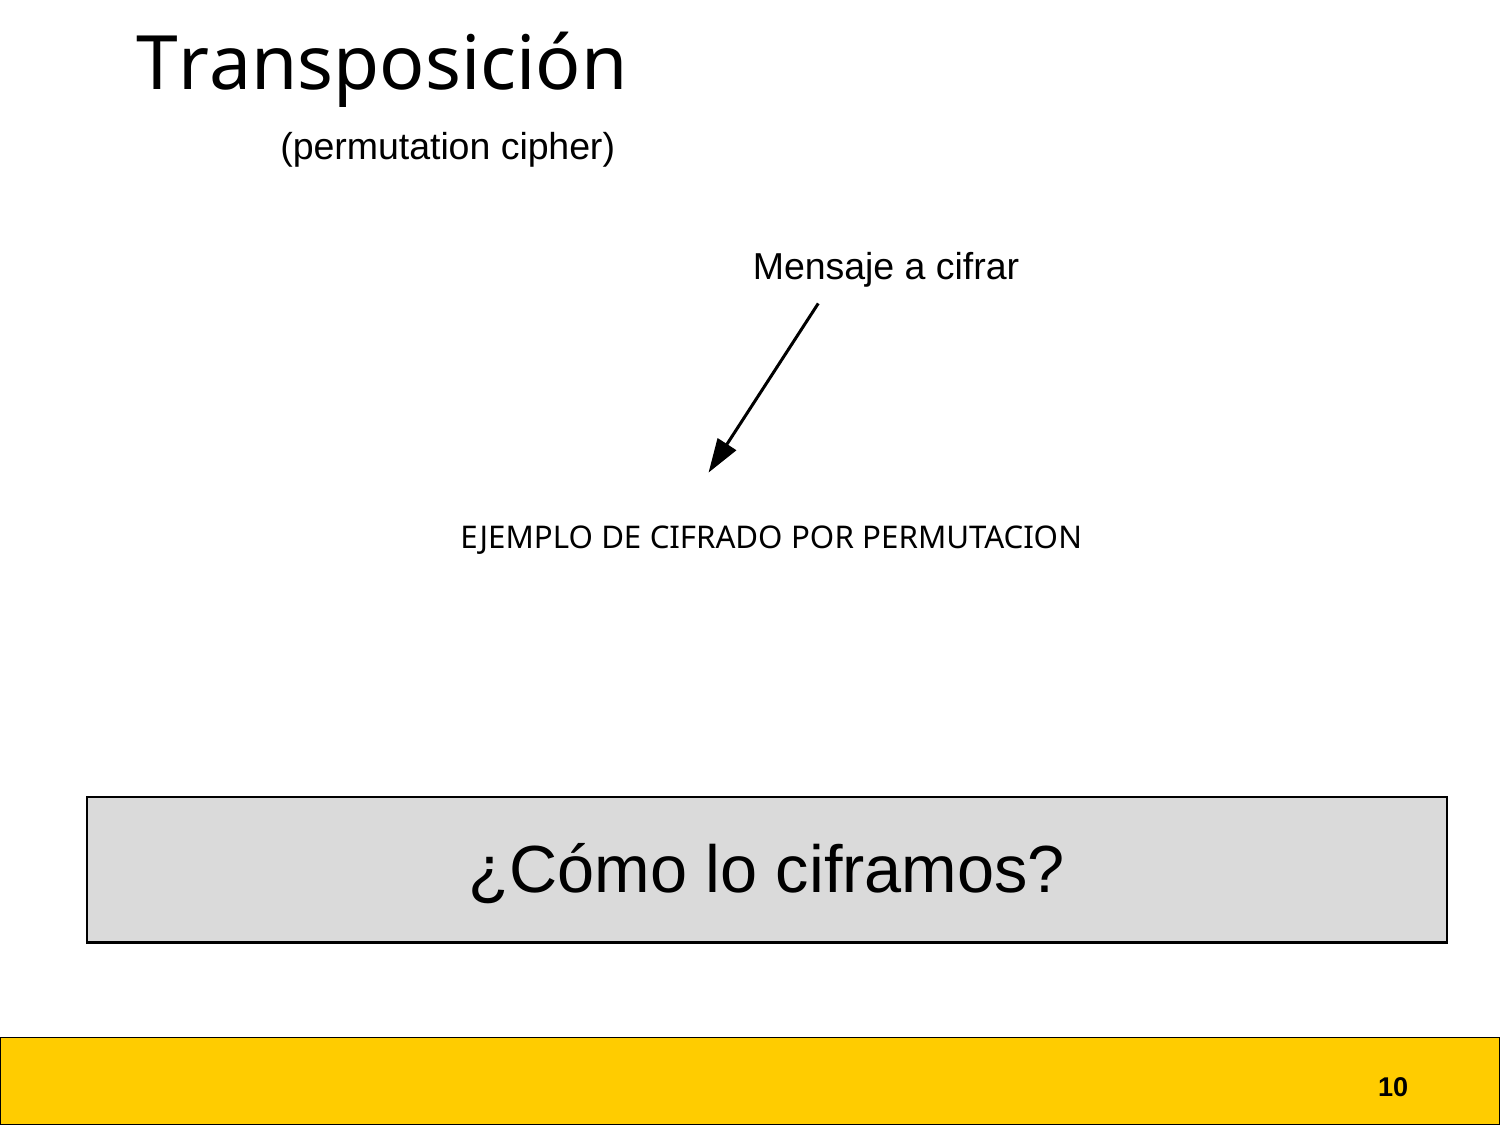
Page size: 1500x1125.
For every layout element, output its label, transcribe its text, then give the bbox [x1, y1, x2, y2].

title Transposición [121, 0, 1500, 119]
text_box EJEMPLO DE CIFRADO POR PERMUTACION [59, 507, 1485, 565]
text_box ¿Cómo lo ciframos? [86, 797, 1447, 943]
text_box Mensaje a cifrar [738, 238, 1418, 296]
text_box (permutation cipher) [265, 118, 1211, 176]
